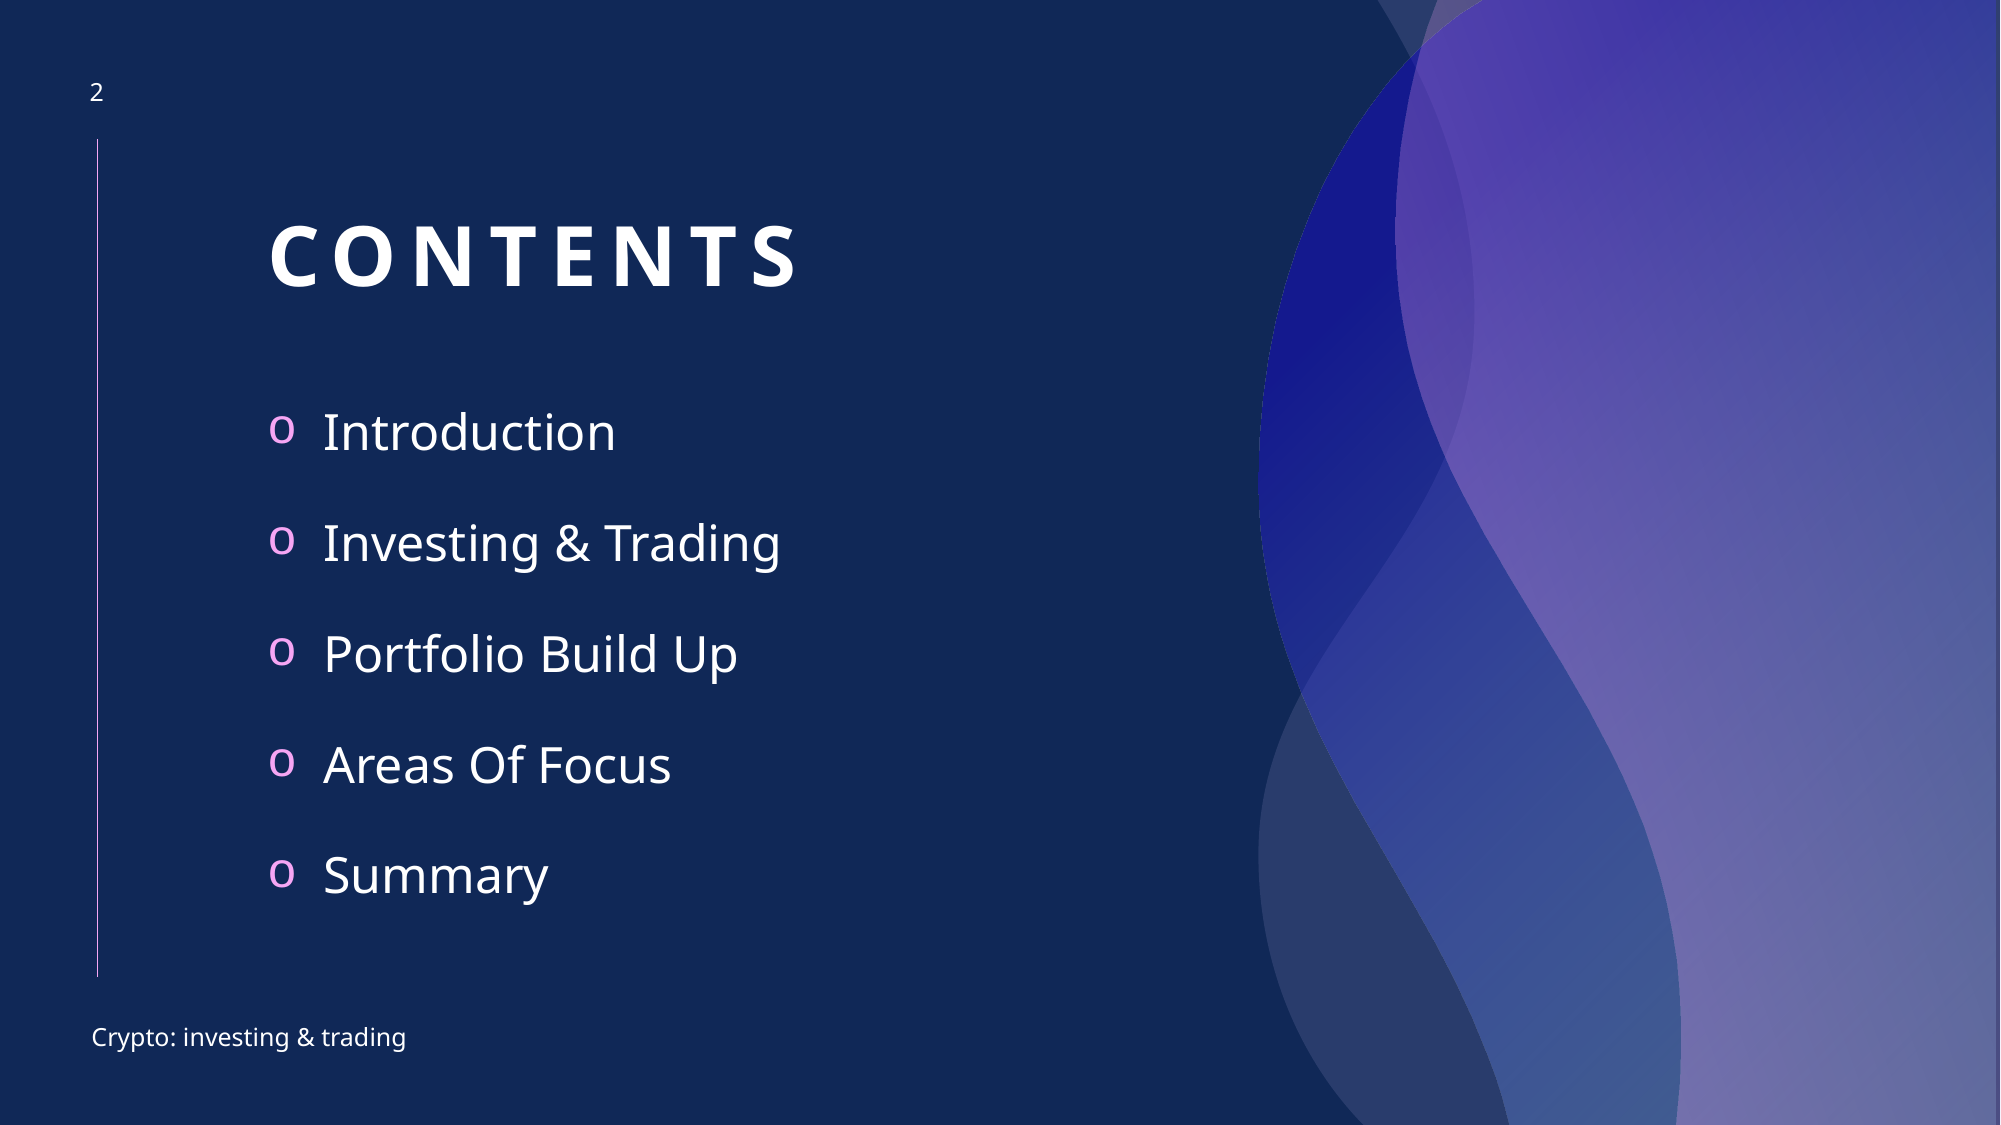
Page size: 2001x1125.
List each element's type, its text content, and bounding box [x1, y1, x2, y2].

list Introduction Investing & Trading Portfolio Build Up Areas Of Focus Summary [251, 363, 1306, 902]
title CONTENTS [251, 136, 1709, 312]
